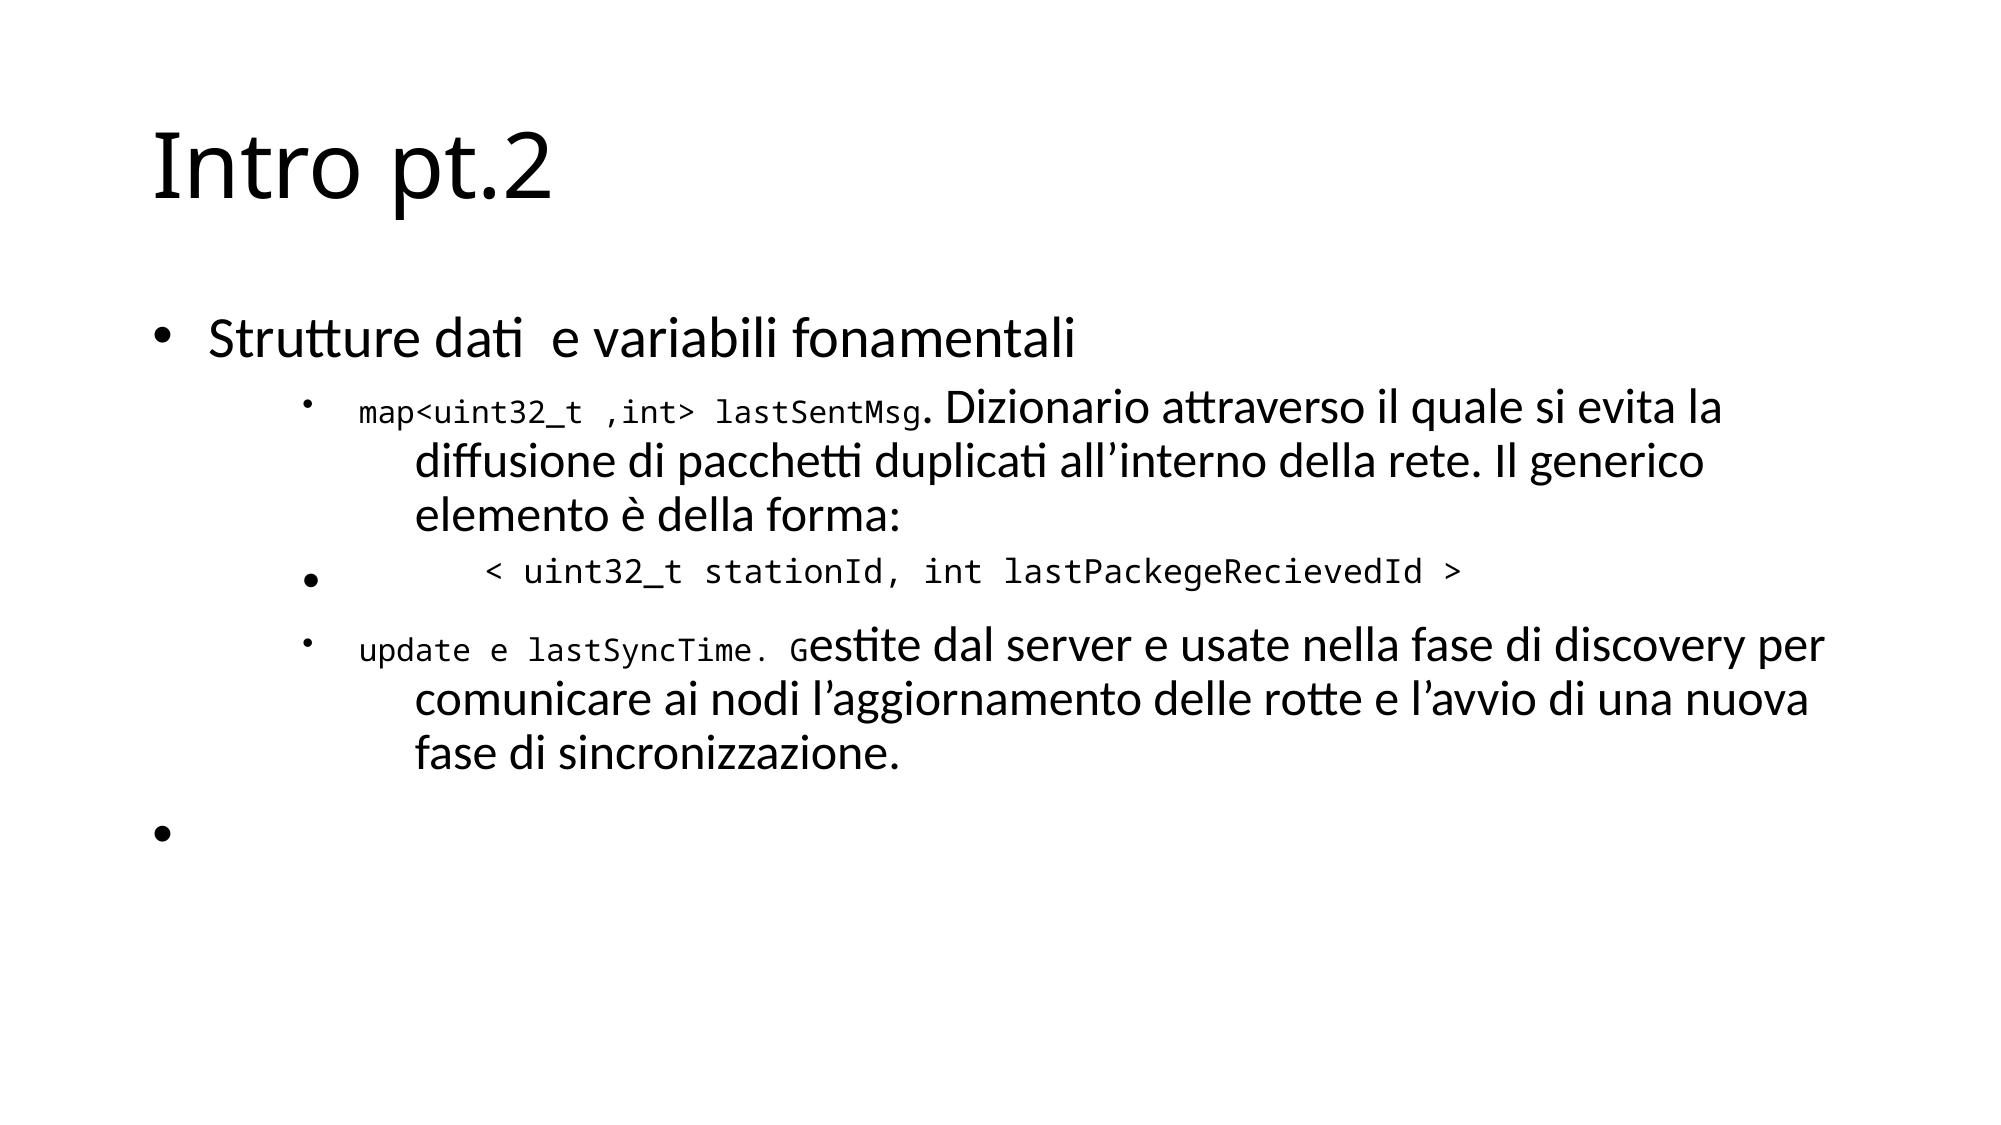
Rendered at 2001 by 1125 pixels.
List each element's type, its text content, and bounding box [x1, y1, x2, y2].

list Strutture dati e variabili fonamentali map<uint32_t ,int> lastSentMsg. Dizionario attraverso il quale si evita la diffusione di pacchetti duplicati all’interno della rete. Il generico elemento è della forma: update e lastSyncTime. Gestite dal server e usate nella fase di discovery per comunicare ai nodi l’aggiornamento delle rotte e l’avvio di una nuova fase di sincronizzazione. [137, 299, 1863, 1014]
title Intro pt.2 [137, 59, 1863, 278]
text_box < uint32_t stationId, int lastPackegeRecievedId > [137, 542, 1831, 599]
